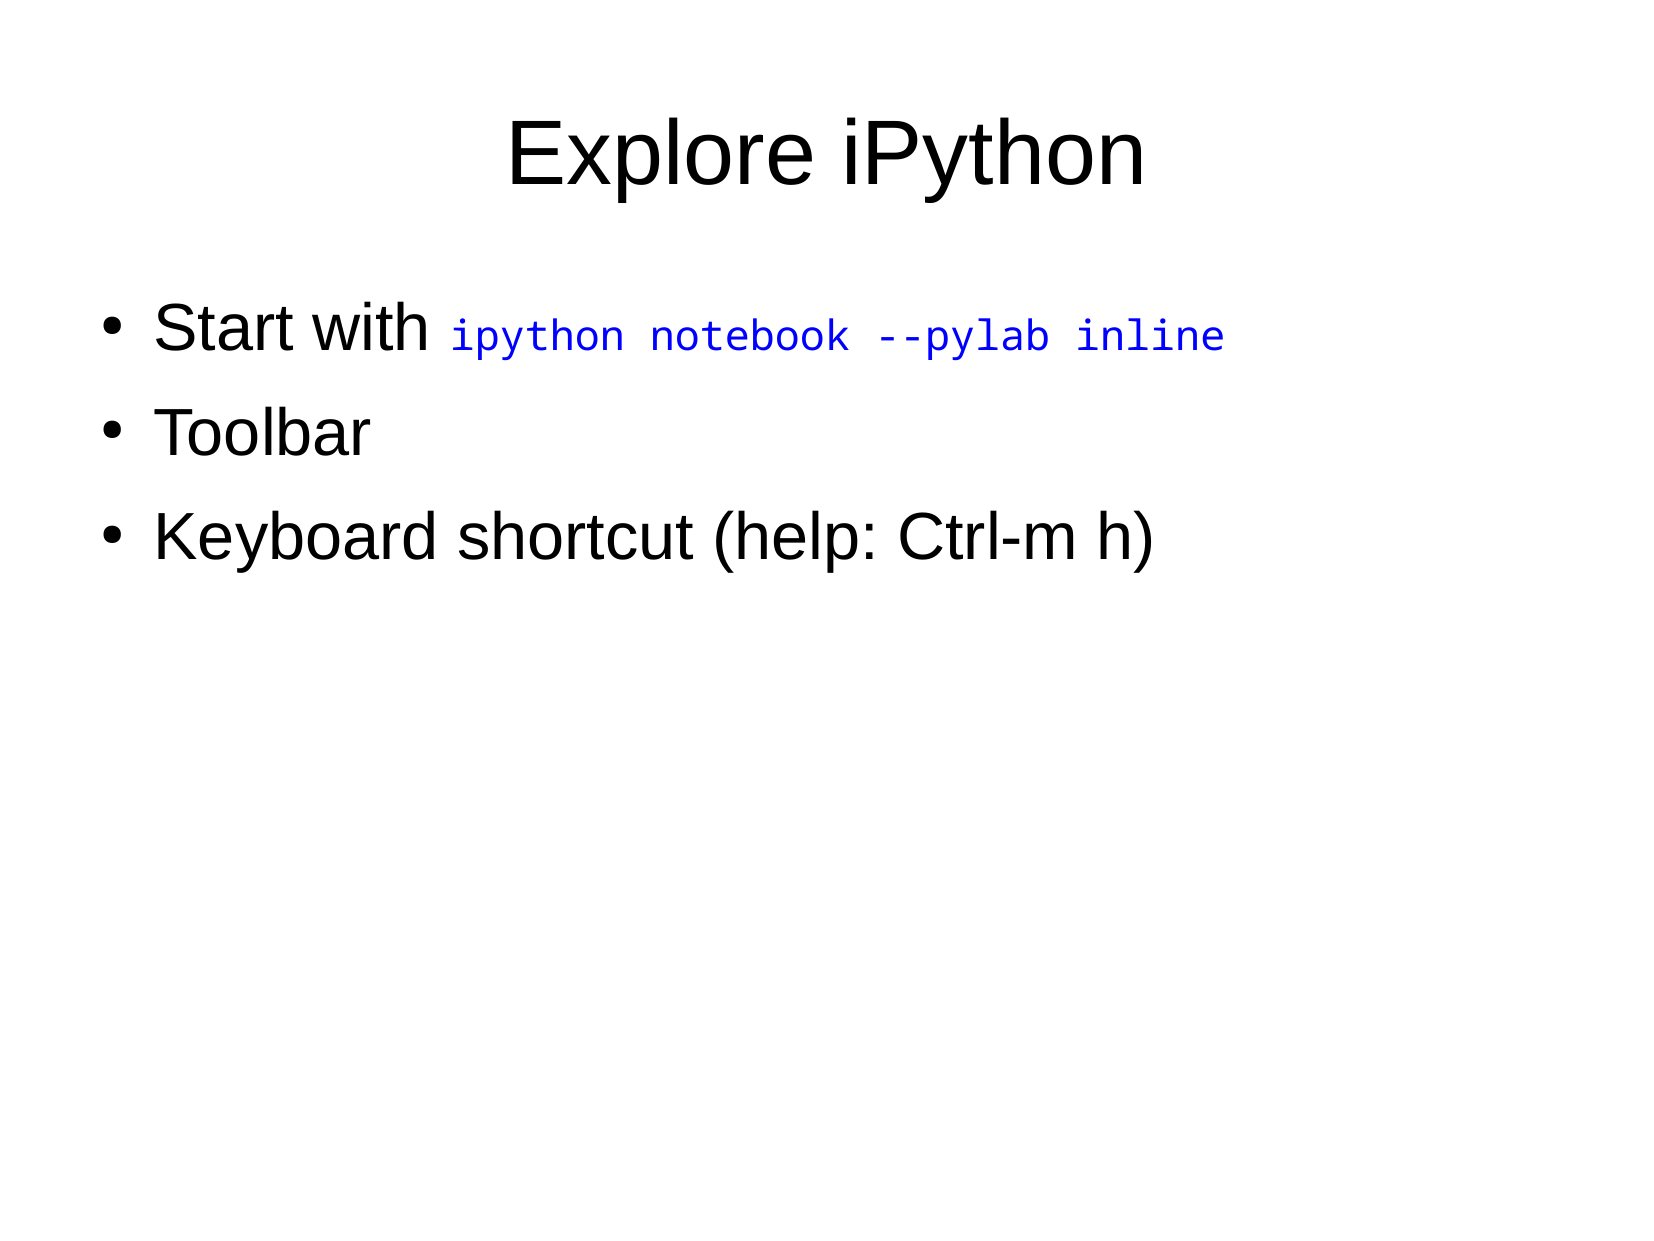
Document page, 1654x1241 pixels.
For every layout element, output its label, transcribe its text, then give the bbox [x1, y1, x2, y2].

title Explore iPython [82, 49, 1571, 257]
list Start with ipython notebook --pylab inline Toolbar Keyboard shortcut (help: Ctrl-m h) [82, 290, 1571, 1010]
